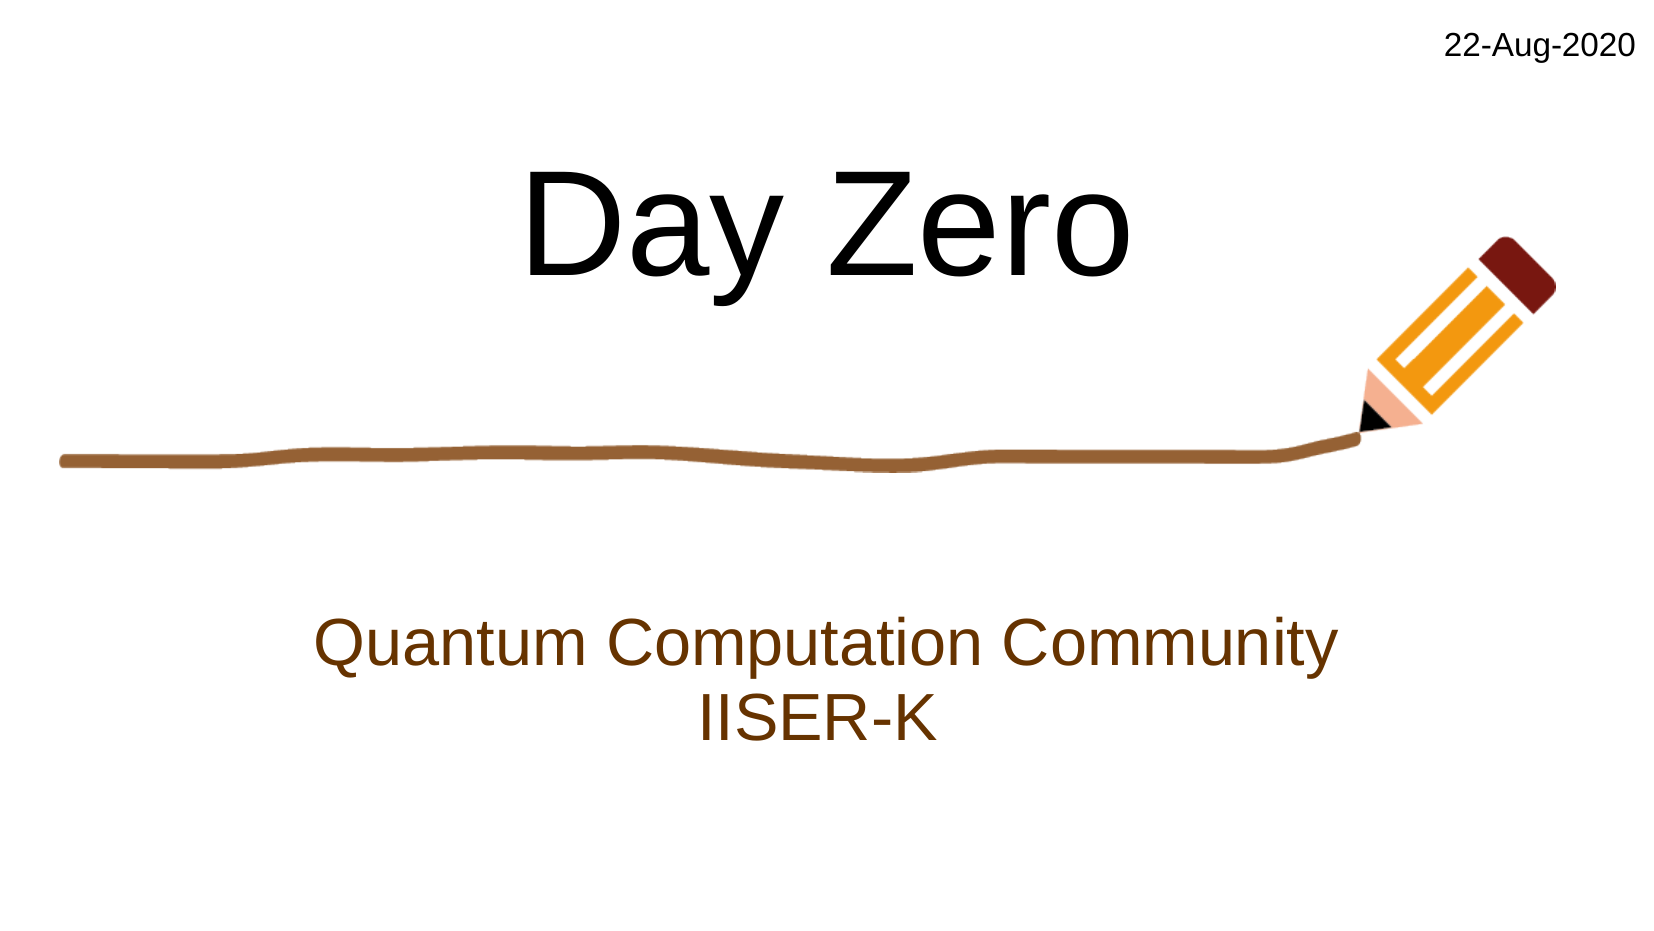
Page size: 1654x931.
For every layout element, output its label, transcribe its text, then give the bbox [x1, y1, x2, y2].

title Day Zero [118, 139, 1536, 308]
text_box 22-Aug-2020 [1429, 19, 1654, 71]
subtitle Quantum Computation Community IISER-K [88, 525, 1565, 910]
picture [59, 236, 1556, 473]
